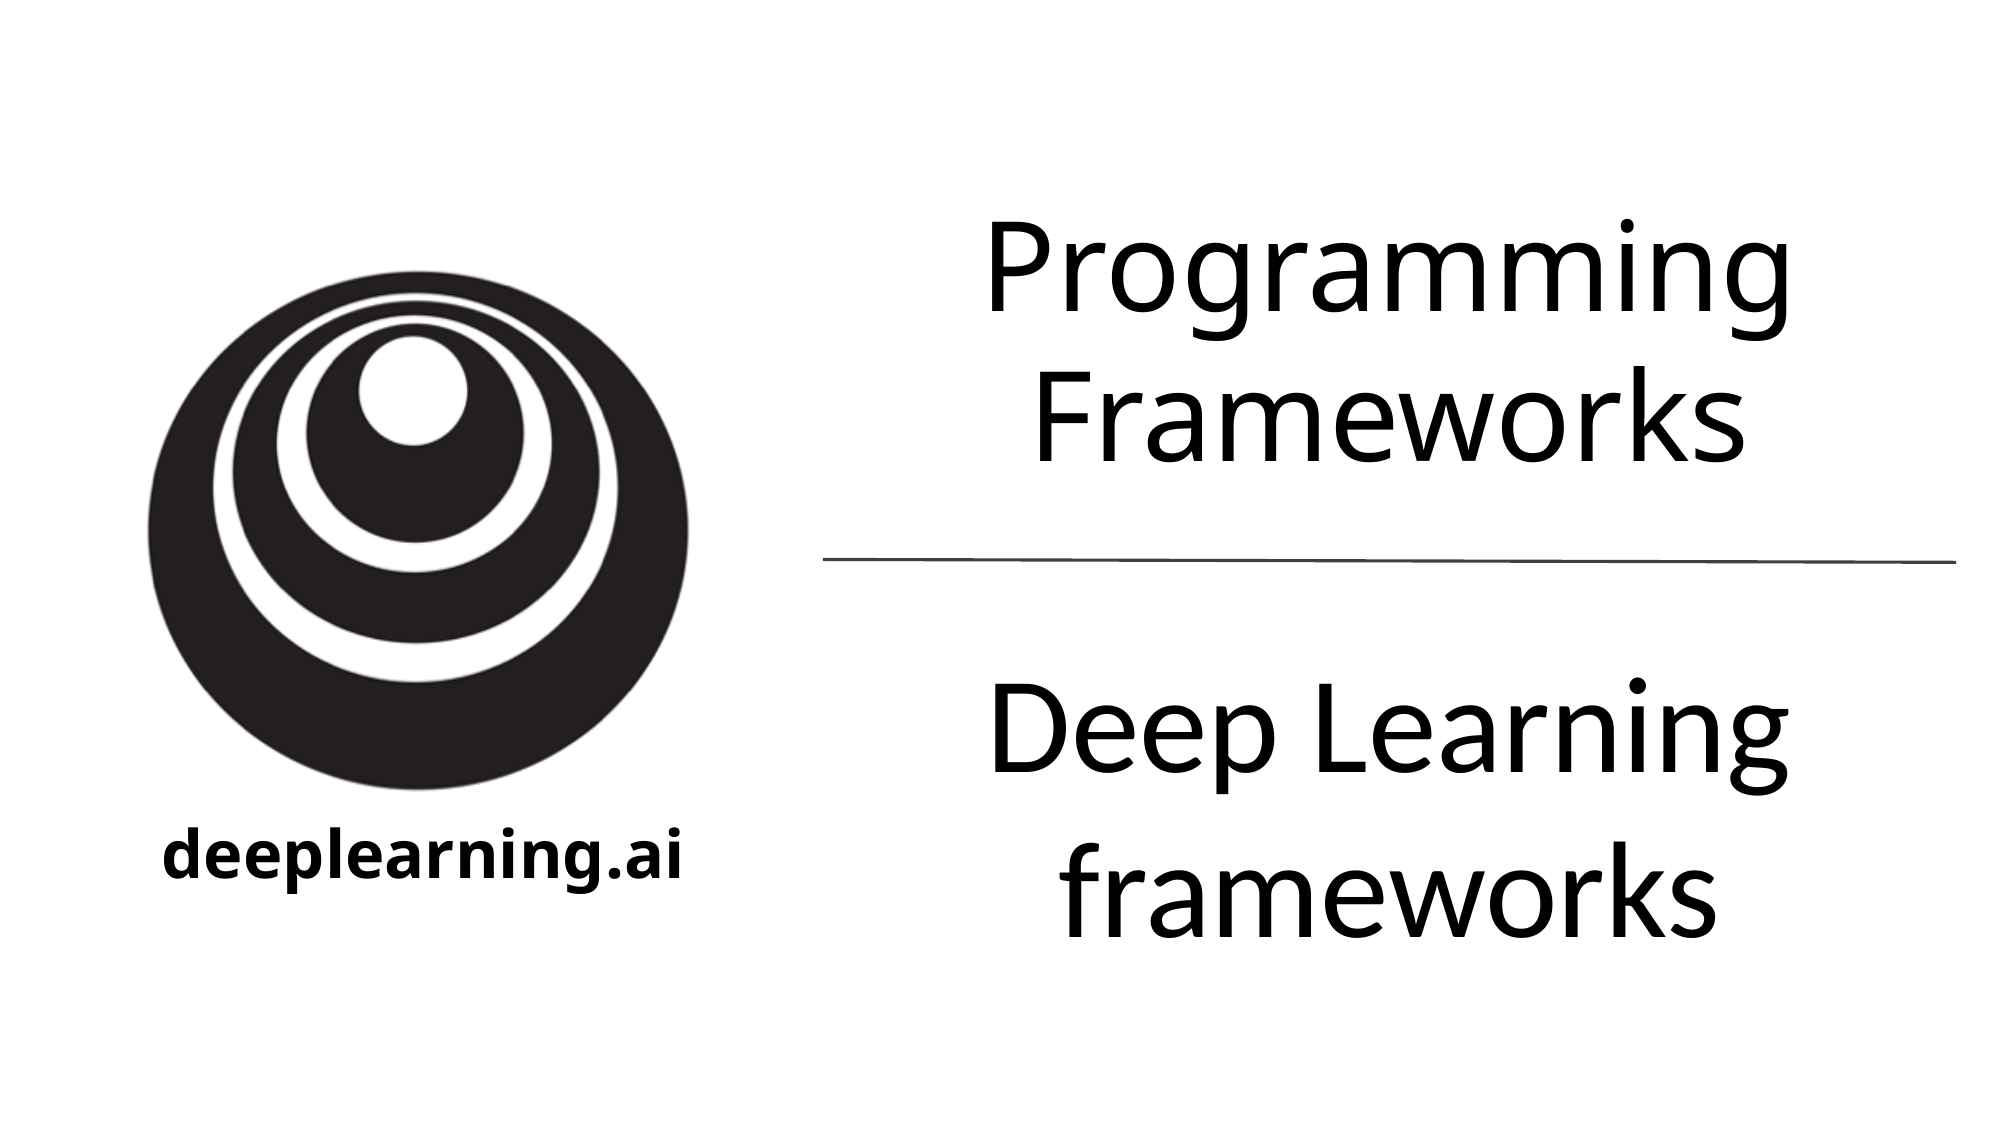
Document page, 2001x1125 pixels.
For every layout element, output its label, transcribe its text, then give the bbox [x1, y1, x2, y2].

text_box deeplearning.ai [56, 768, 790, 901]
text_box Deep Learning frameworks [768, 627, 2000, 973]
title Programming Frameworks [899, 194, 1880, 495]
picture [108, 234, 739, 768]
